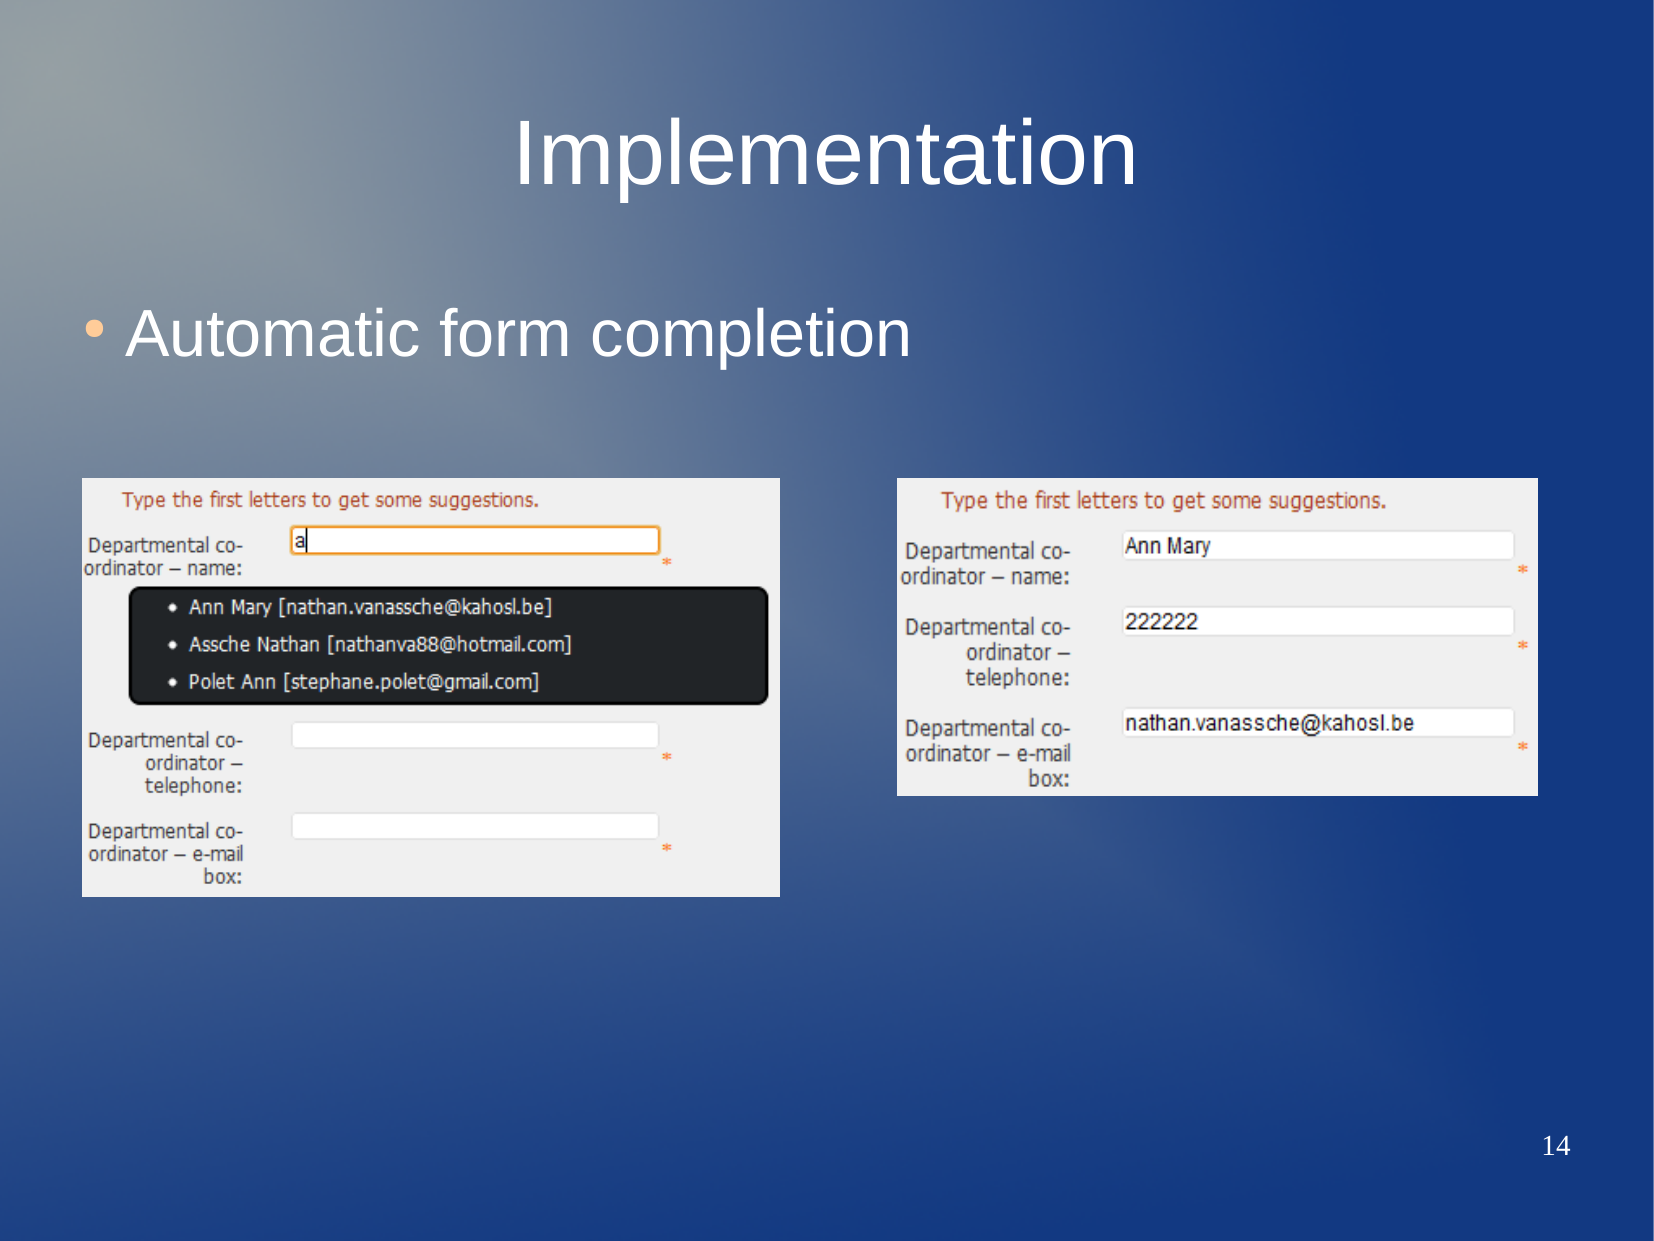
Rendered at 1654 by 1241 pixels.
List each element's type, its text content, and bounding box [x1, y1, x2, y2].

title Implementation [82, 49, 1571, 257]
list Automatic form completion [82, 290, 1571, 1109]
picture [0, 0, 1654, 1241]
